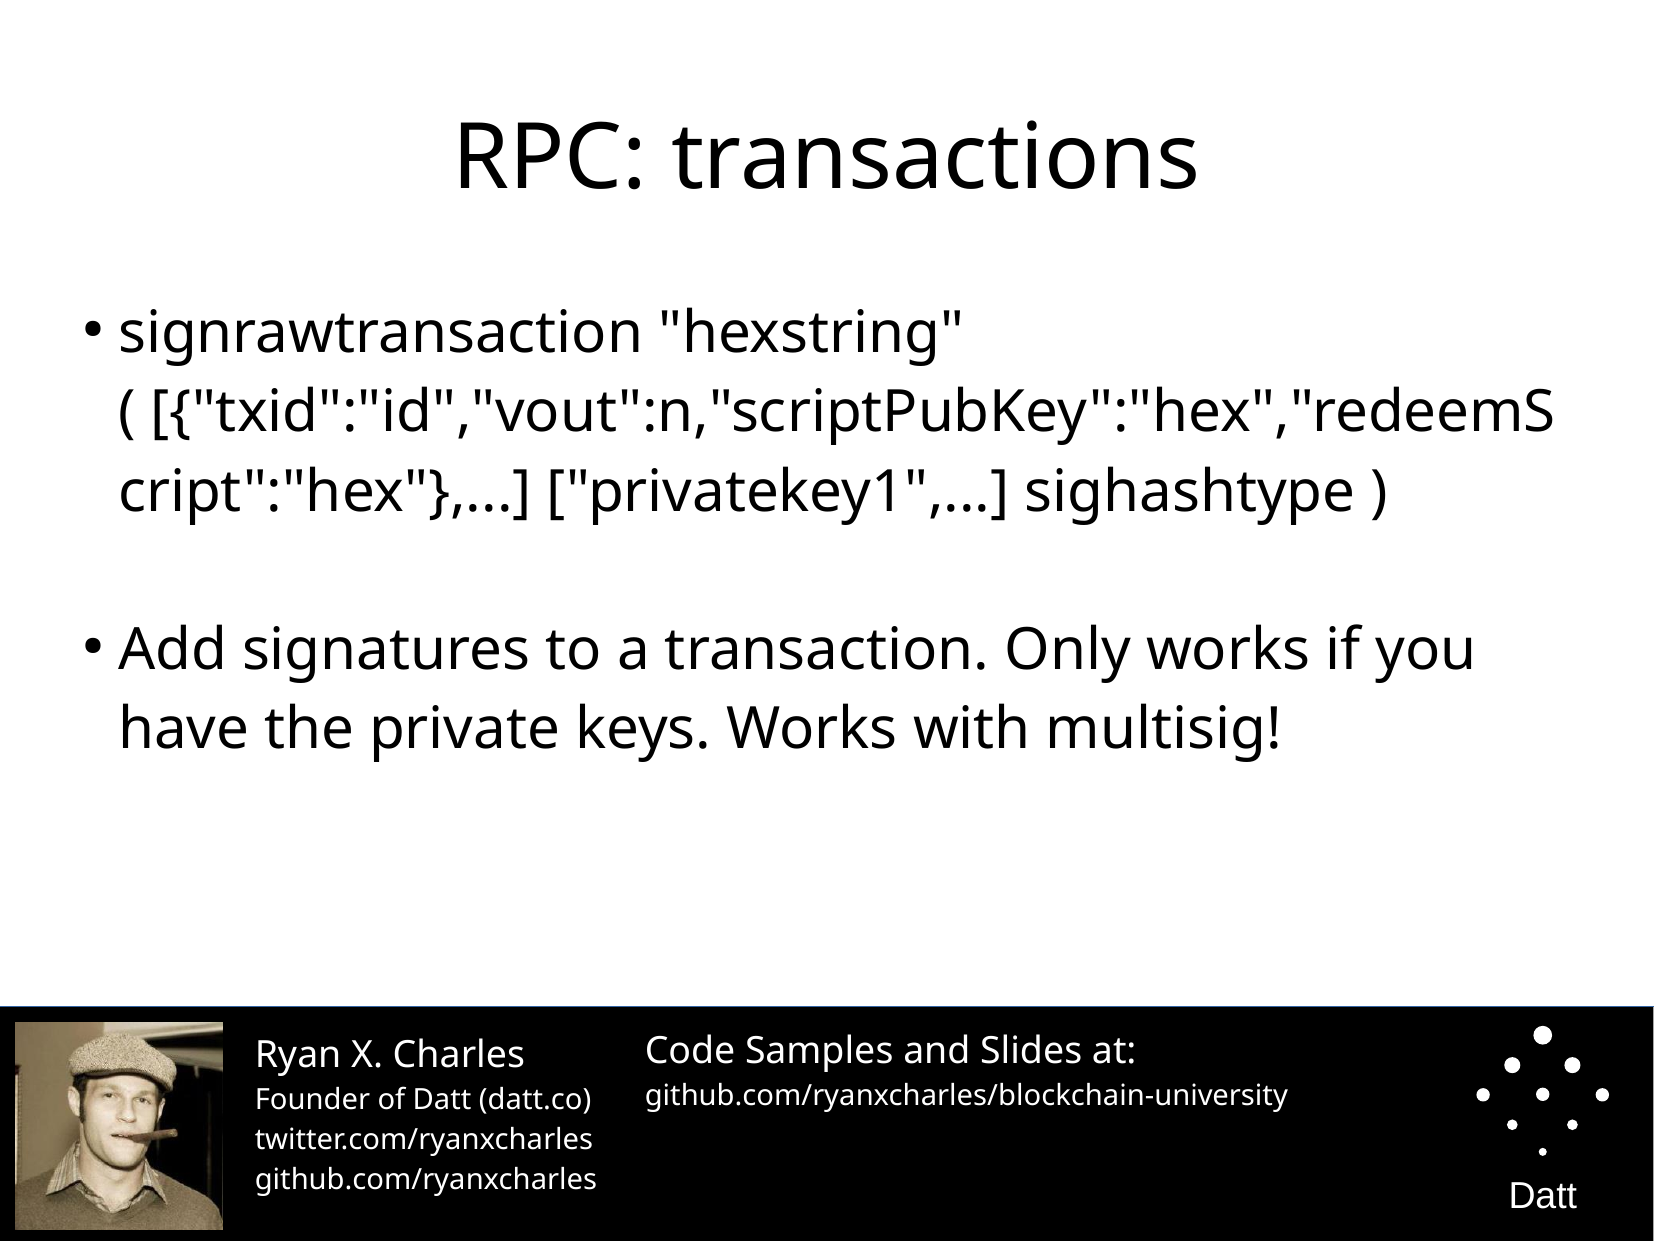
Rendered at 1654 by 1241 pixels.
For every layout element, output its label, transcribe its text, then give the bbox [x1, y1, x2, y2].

text_box Datt [1452, 1167, 1633, 1241]
subtitle signrawtransaction "hexstring" ( [{"txid":"id","vout":n,"scriptPubKey":"hex","redeemScript":"hex"},...] ["privatekey1",...] sighashtype ) Add signatures to a transaction. Only works if you have the private keys. Works with multisig! [82, 290, 1571, 1006]
picture [1475, 1023, 1611, 1159]
text_box Ryan X. Charles Founder of Datt (datt.co) twitter.com/ryanxcharles github.com/ryanxcharles [240, 1020, 976, 1241]
picture [15, 1022, 223, 1231]
text_box [0, 1006, 1654, 1241]
title RPC: transactions [82, 49, 1571, 257]
text_box Code Samples and Slides at: github.com/ryanxcharles/blockchain-university [630, 1015, 1403, 1156]
